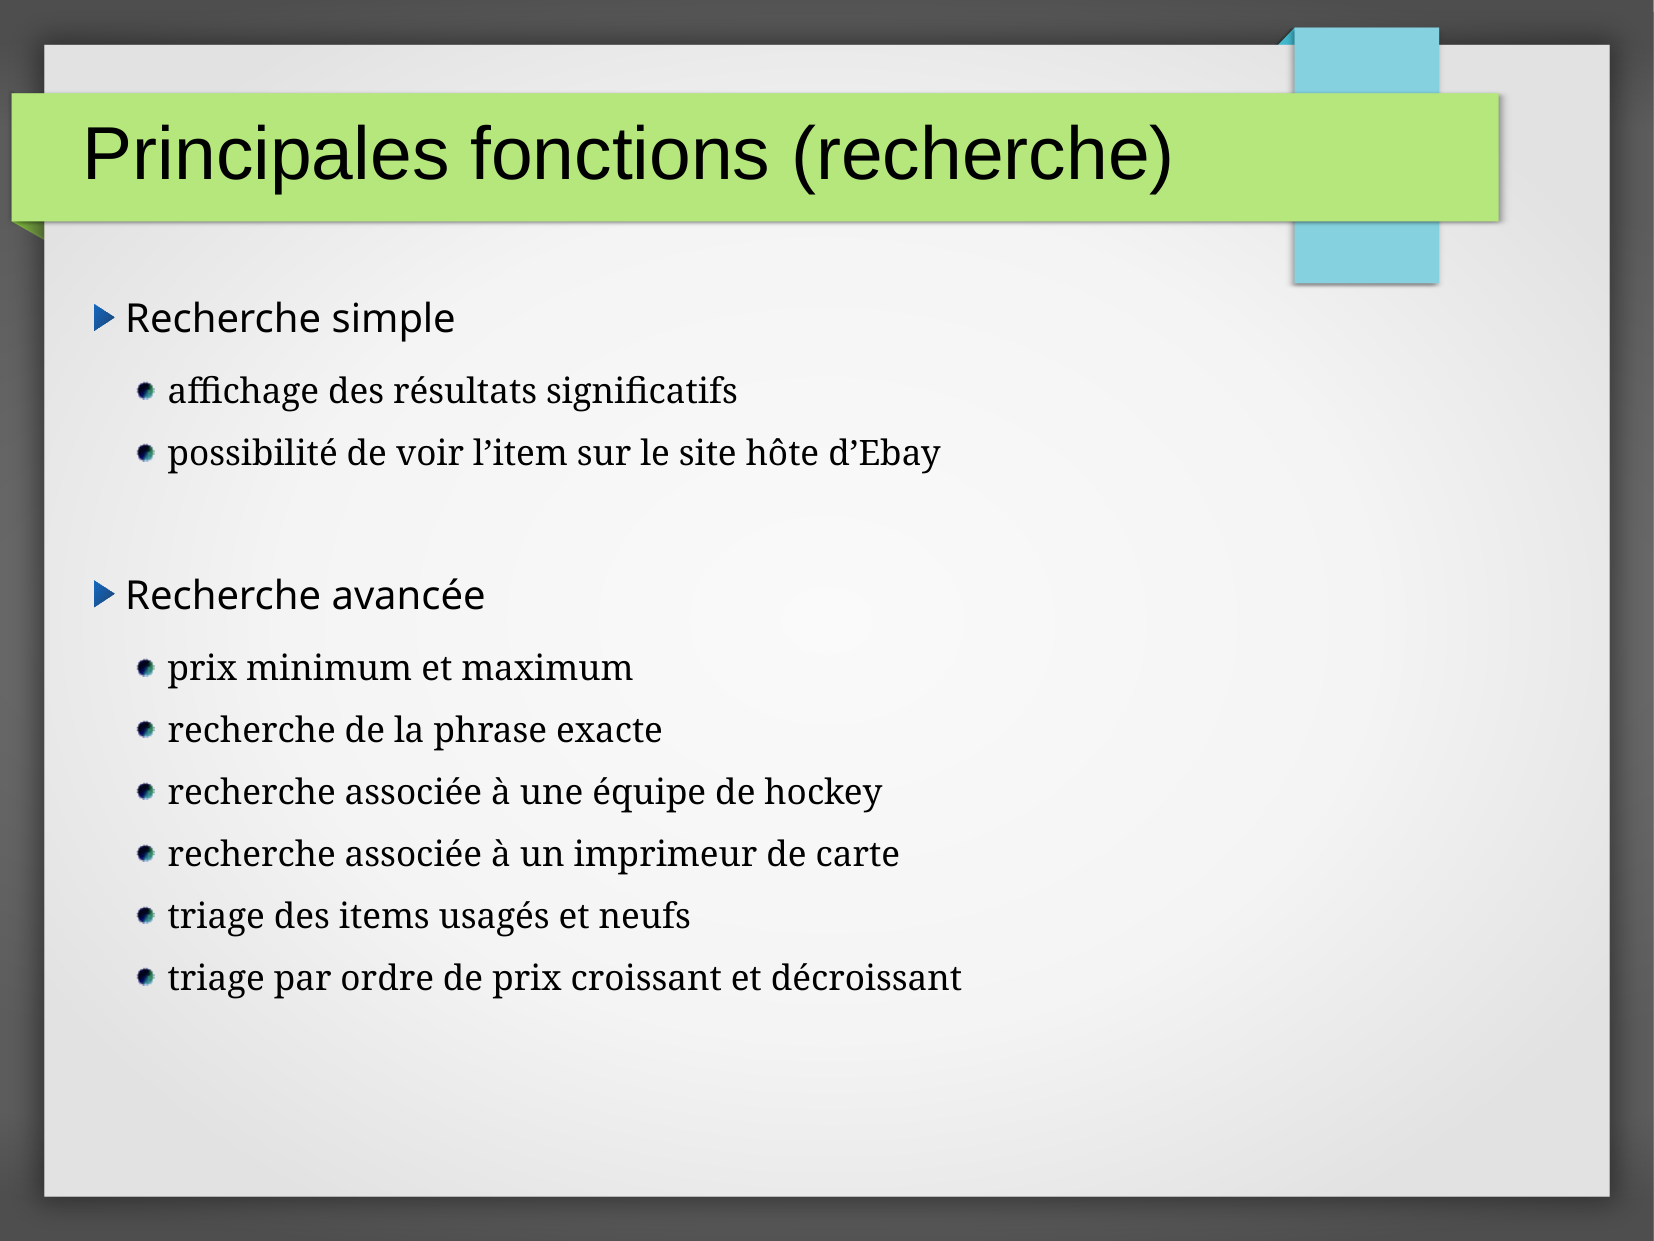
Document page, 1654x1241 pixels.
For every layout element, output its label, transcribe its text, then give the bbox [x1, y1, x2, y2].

list Recherche simple affichage des résultats significatifs possibilité de voir l’item sur le site hôte d’Ebay Recherche avancée prix minimum et maximum recherche de la phrase exacte recherche associée à une équipe de hockey recherche associée à un imprimeur de carte triage des items usagés et neufs triage par ordre de prix croissant et décroissant [82, 290, 1571, 1010]
title Principales fonctions (recherche) [82, 74, 1264, 233]
picture [0, 0, 1654, 1241]
